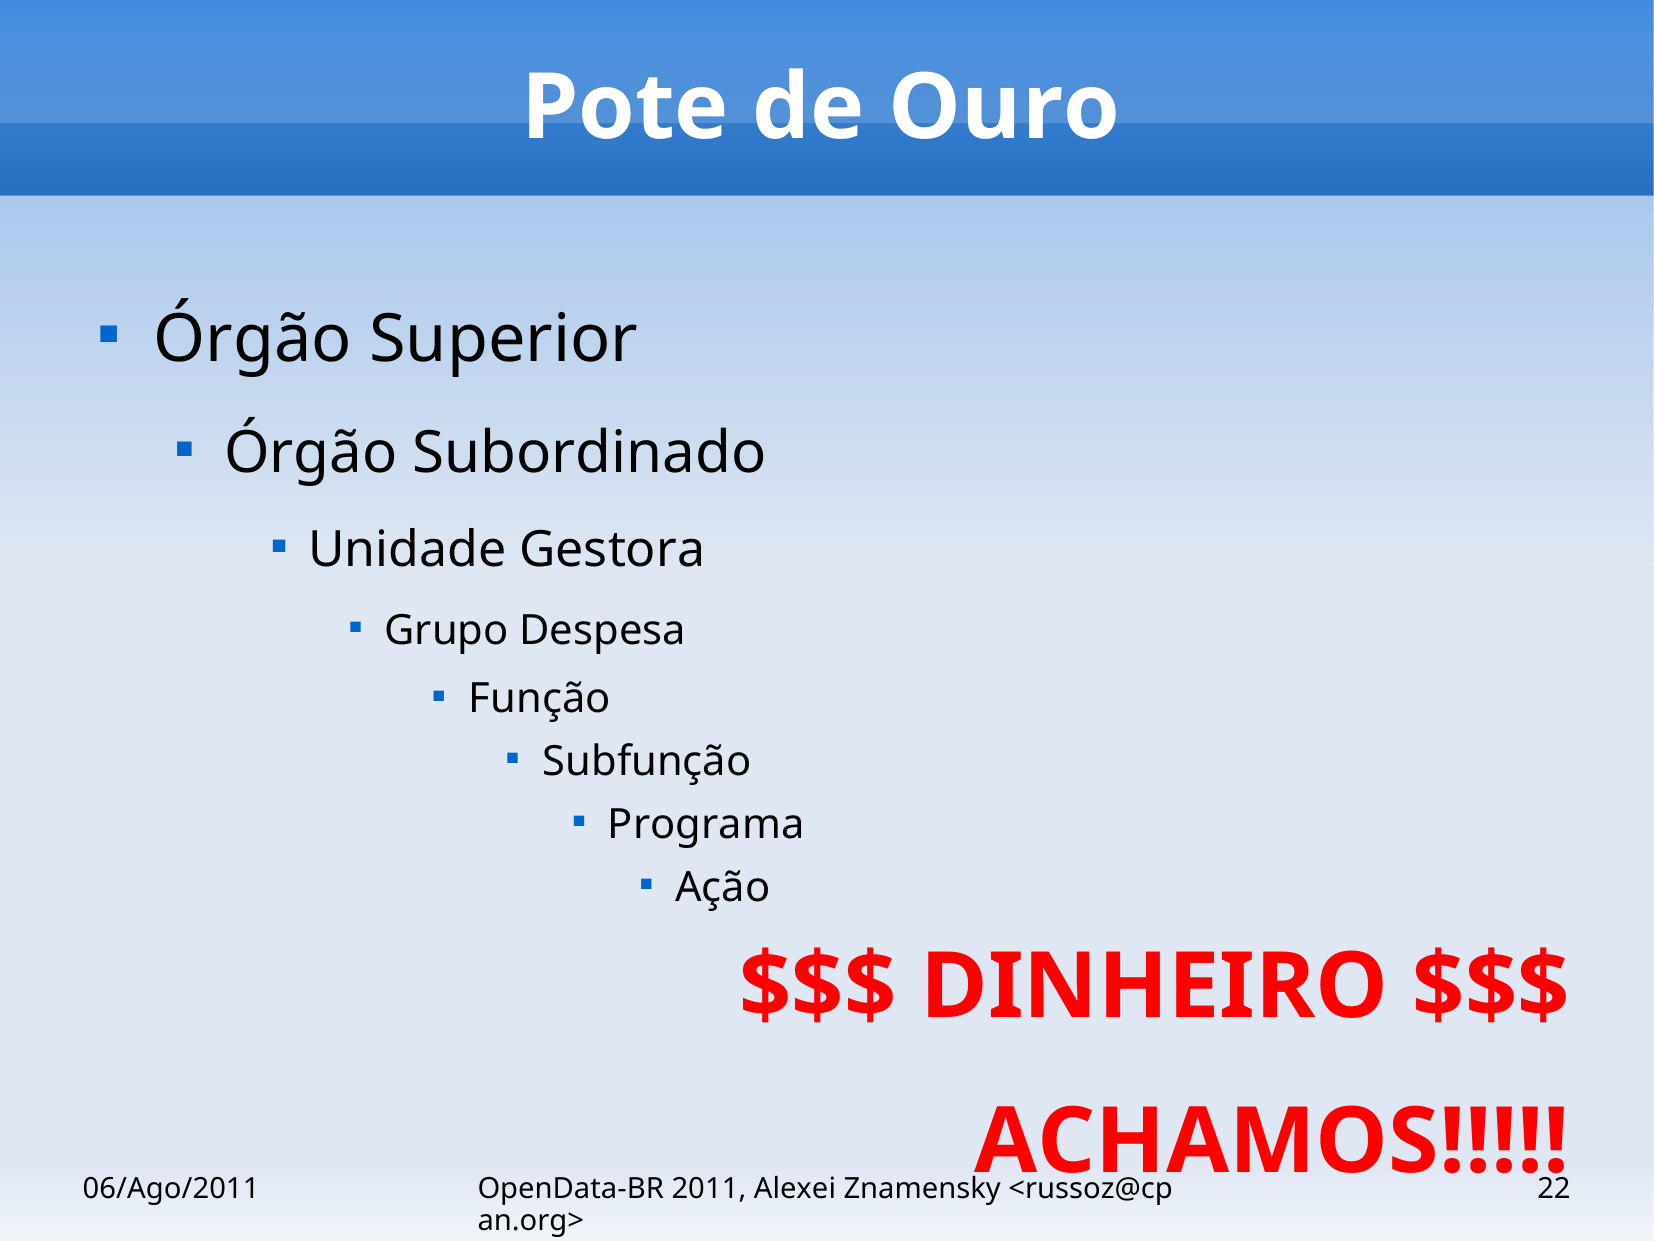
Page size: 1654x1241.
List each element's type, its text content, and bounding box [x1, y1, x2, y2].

list Órgão Superior Órgão Subordinado Unidade Gestora Grupo Despesa Função Subfunção Programa Ação $$$ DINHEIRO $$$ ACHAMOS!!!!! [82, 290, 1571, 1094]
picture [0, 0, 1654, 1241]
title Pote de Ouro [76, 0, 1565, 208]
